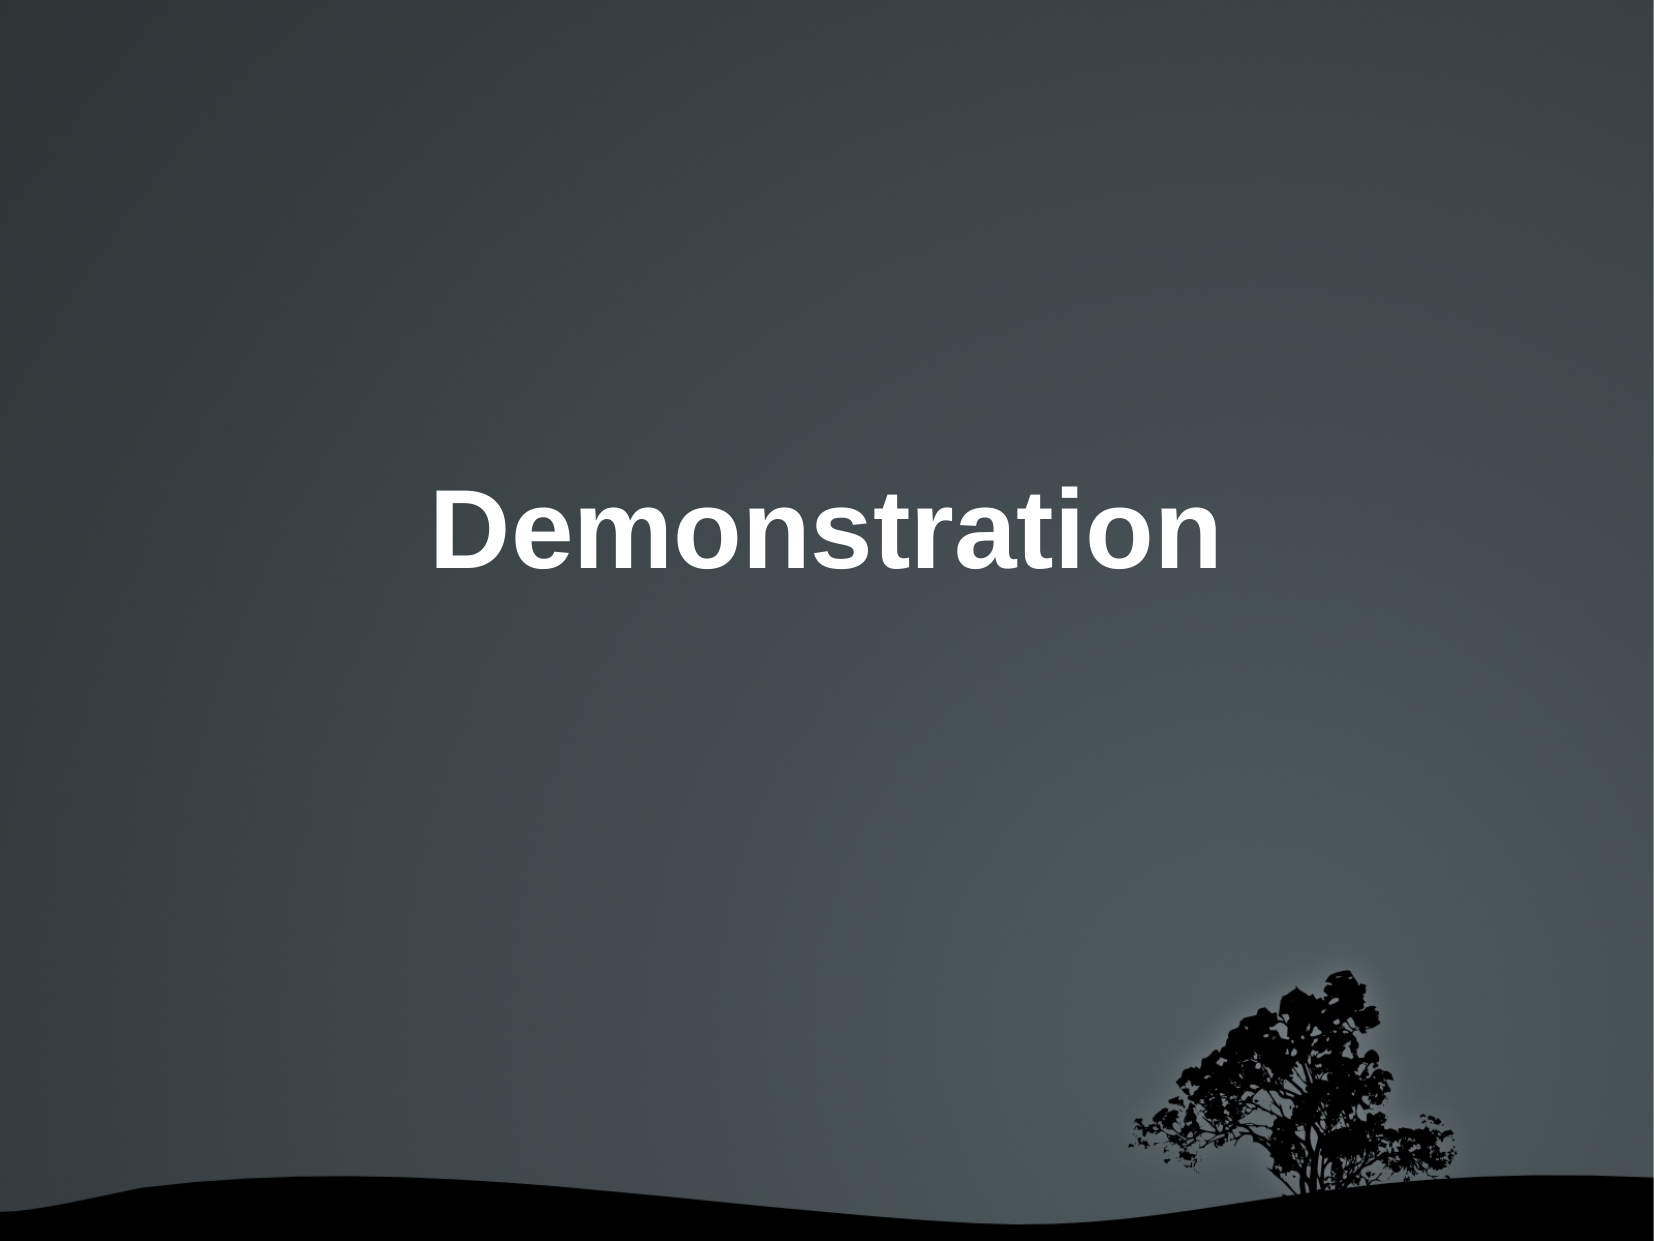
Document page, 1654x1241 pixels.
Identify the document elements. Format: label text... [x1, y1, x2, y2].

picture [0, 0, 1654, 1241]
subtitle Demonstration [82, 49, 1571, 1109]
